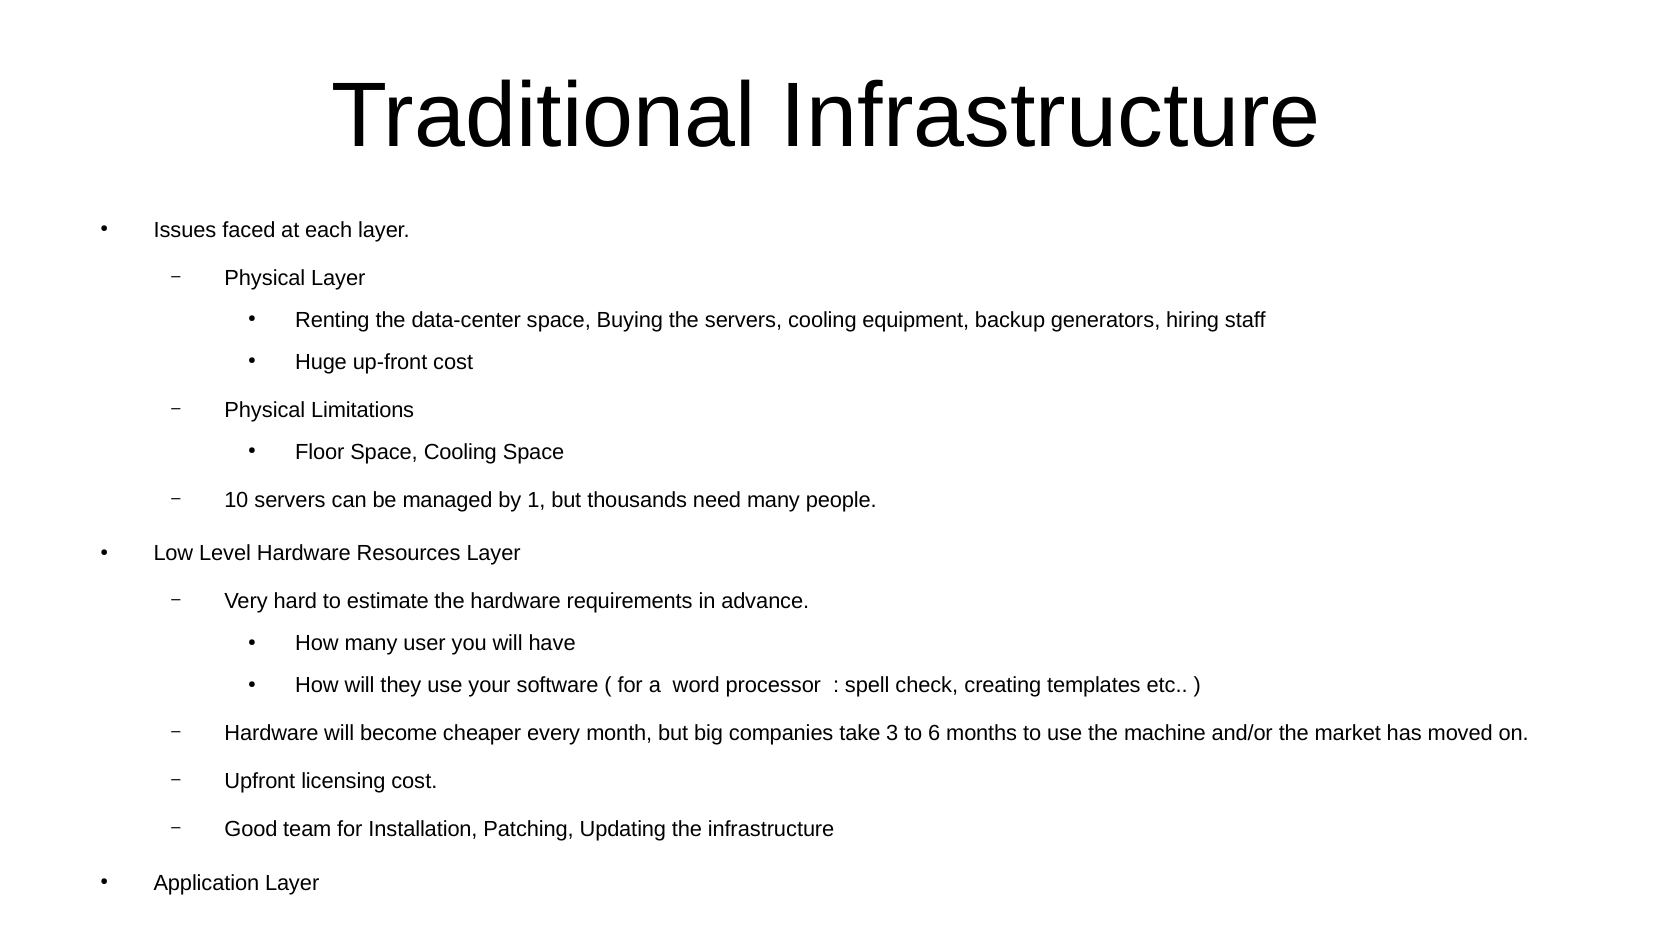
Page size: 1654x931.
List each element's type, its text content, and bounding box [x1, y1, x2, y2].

title Traditional Infrastructure [82, 37, 1571, 193]
list Issues faced at each layer. Physical Layer Renting the data-center space, Buying the servers, cooling equipment, backup generators, hiring staff Huge up-front cost Physical Limitations Floor Space, Cooling Space 10 servers can be managed by 1, but thousands need many people. Low Level Hardware Resources Layer Very hard to estimate the hardware requirements in advance. How many user you will have How will they use your software ( for a word processor : spell check, creating templates etc.. ) Hardware will become cheaper every month, but big companies take 3 to 6 months to use the machine and/or the market has moved on. Upfront licensing cost. Good team for Installation, Patching, Updating the infrastructure Application Layer [82, 217, 1576, 916]
